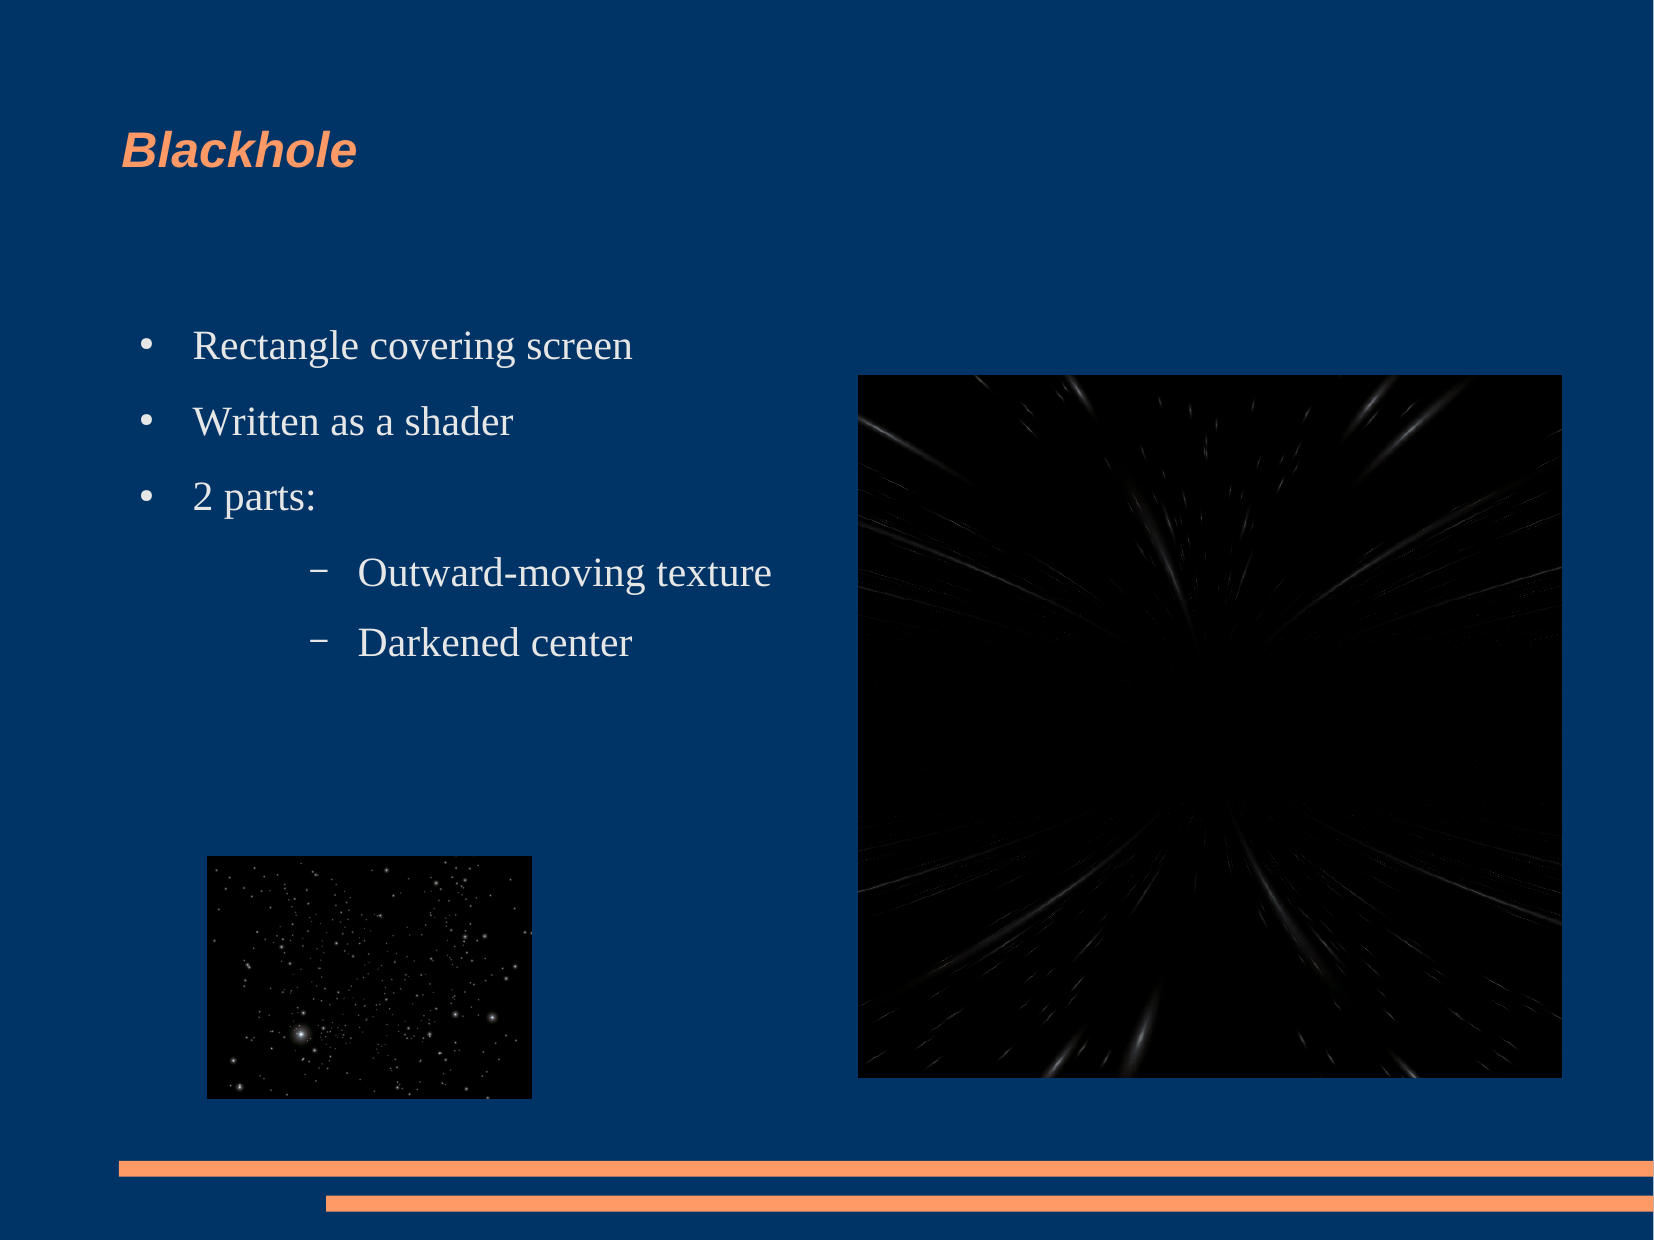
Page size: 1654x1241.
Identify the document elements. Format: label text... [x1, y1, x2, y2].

list Rectangle covering screen Written as a shader 2 parts: Outward-moving texture Darkened center [121, 322, 824, 1132]
picture [207, 856, 532, 1099]
title Blackhole [121, 46, 1534, 254]
picture [858, 375, 1562, 1079]
